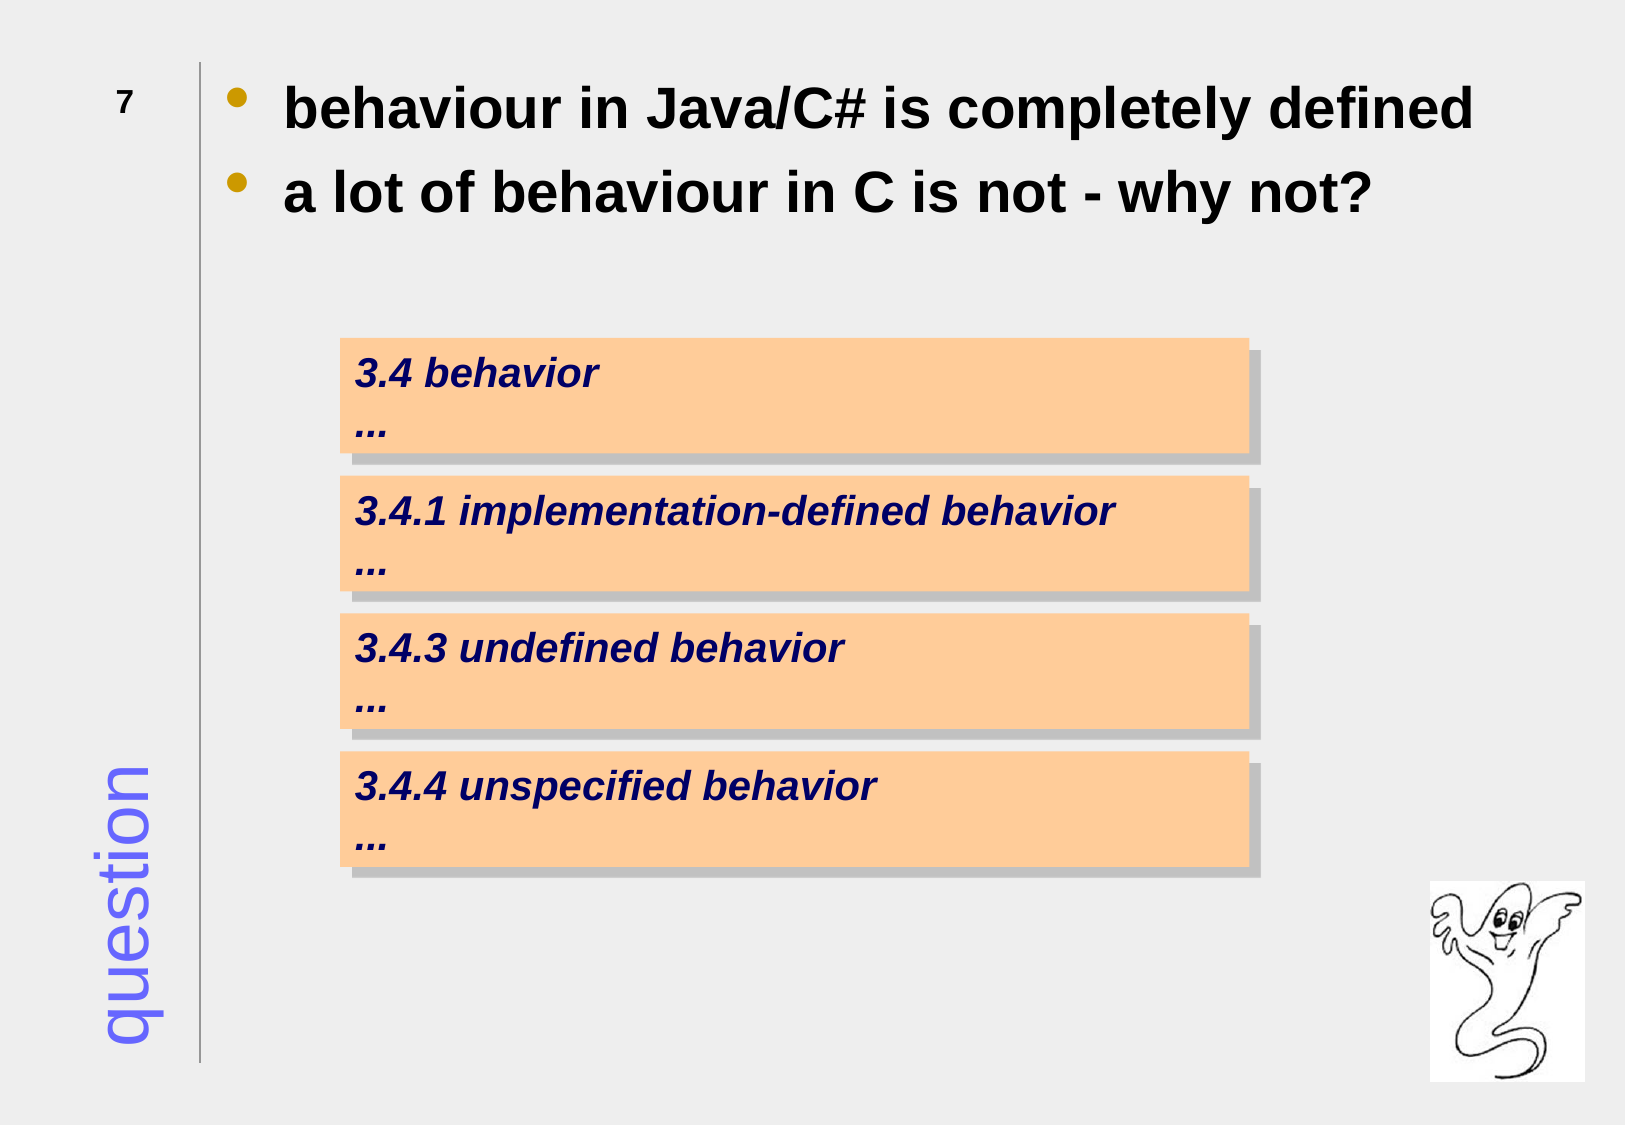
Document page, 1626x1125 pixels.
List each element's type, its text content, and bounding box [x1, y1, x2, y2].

text_box 3.4 behavior ... [340, 337, 1250, 454]
title question [50, 187, 188, 1063]
text_box 3.4.4 unspecified behavior ... [340, 751, 1250, 867]
list behaviour in Java/C# is completely defined a lot of behaviour in C is not - why not? [212, 62, 1550, 1063]
text_box 3.4.1 implementation-defined behavior ... [340, 475, 1250, 592]
text_box 3.4.3 undefined behavior ... [340, 613, 1250, 729]
picture [1430, 881, 1585, 1083]
